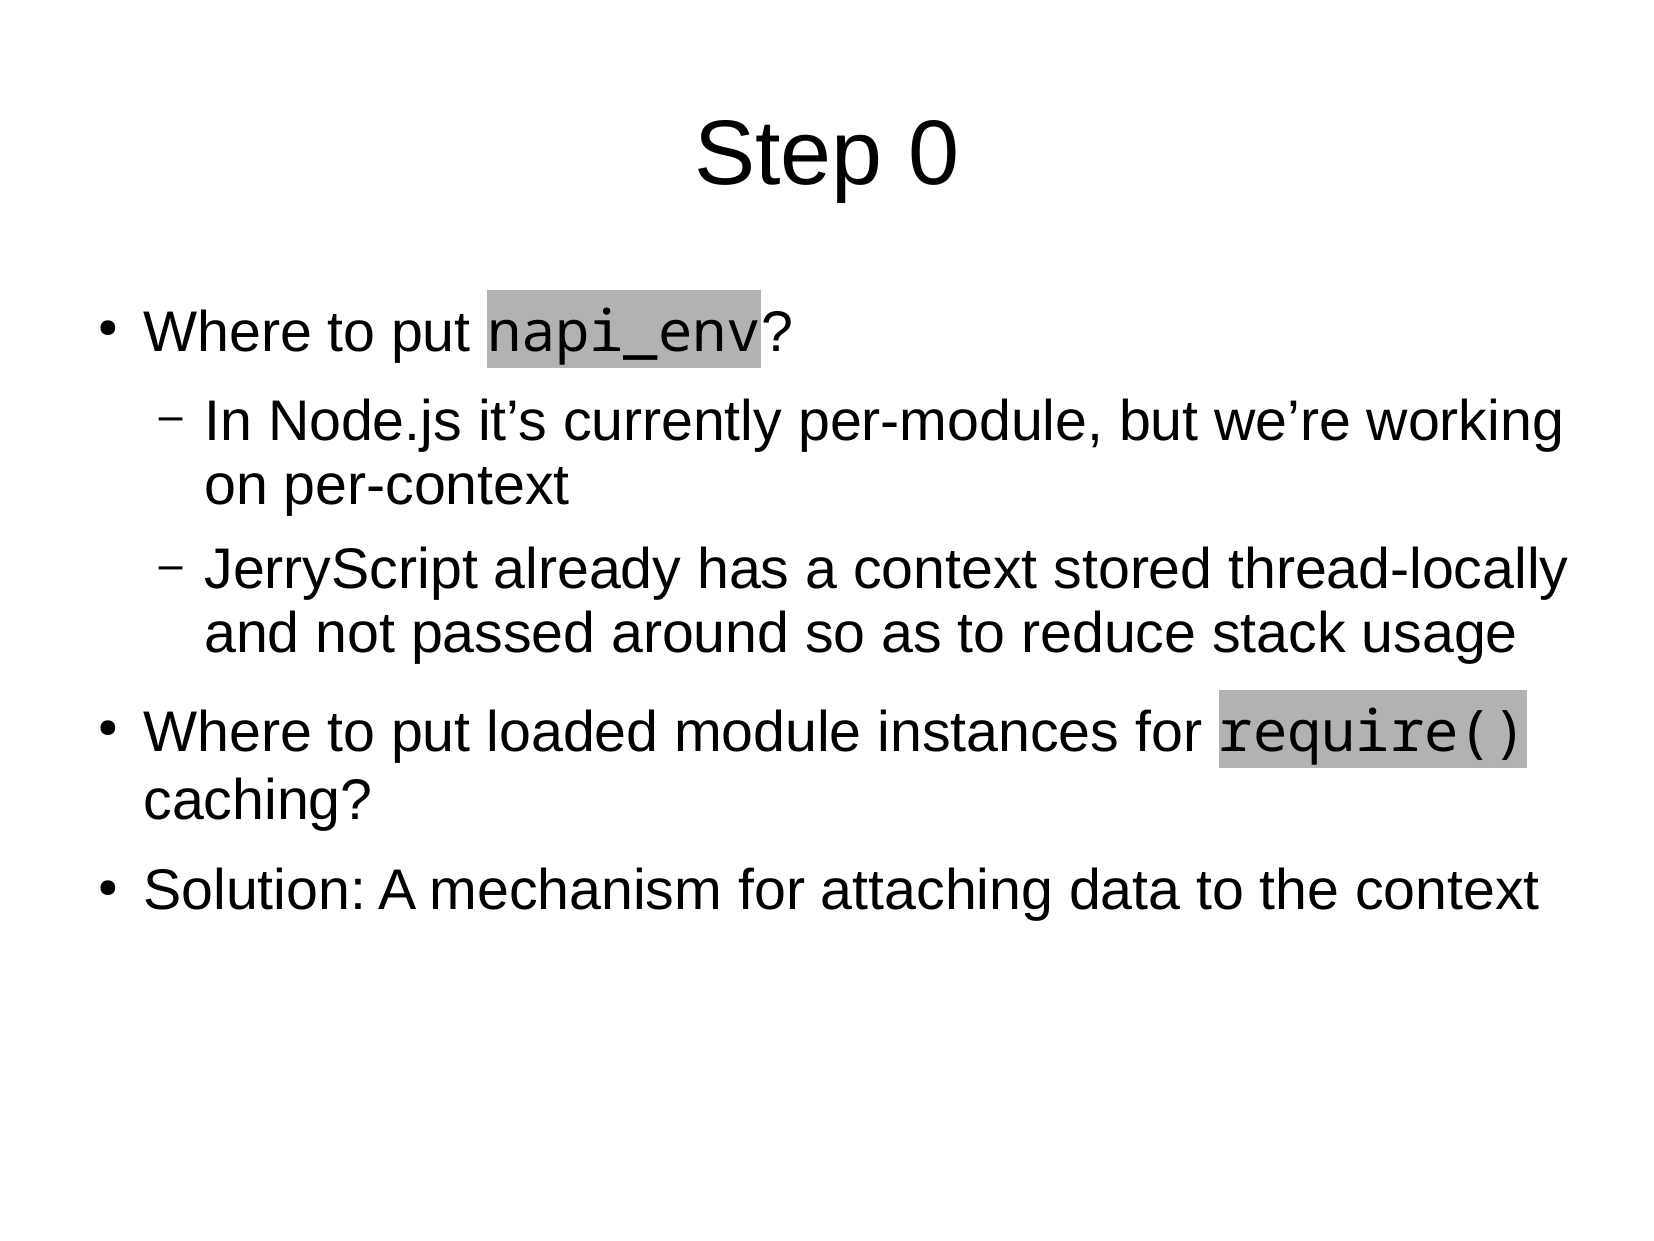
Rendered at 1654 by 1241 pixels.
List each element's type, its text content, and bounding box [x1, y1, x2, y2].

list Where to put napi_env? In Node.js it’s currently per-module, but we’re working on per-context JerryScript already has a context stored thread-locally and not passed around so as to reduce stack usage Where to put loaded module instances for require() caching? Solution: A mechanism for attaching data to the context [82, 290, 1571, 1010]
title Step 0 [82, 49, 1571, 257]
